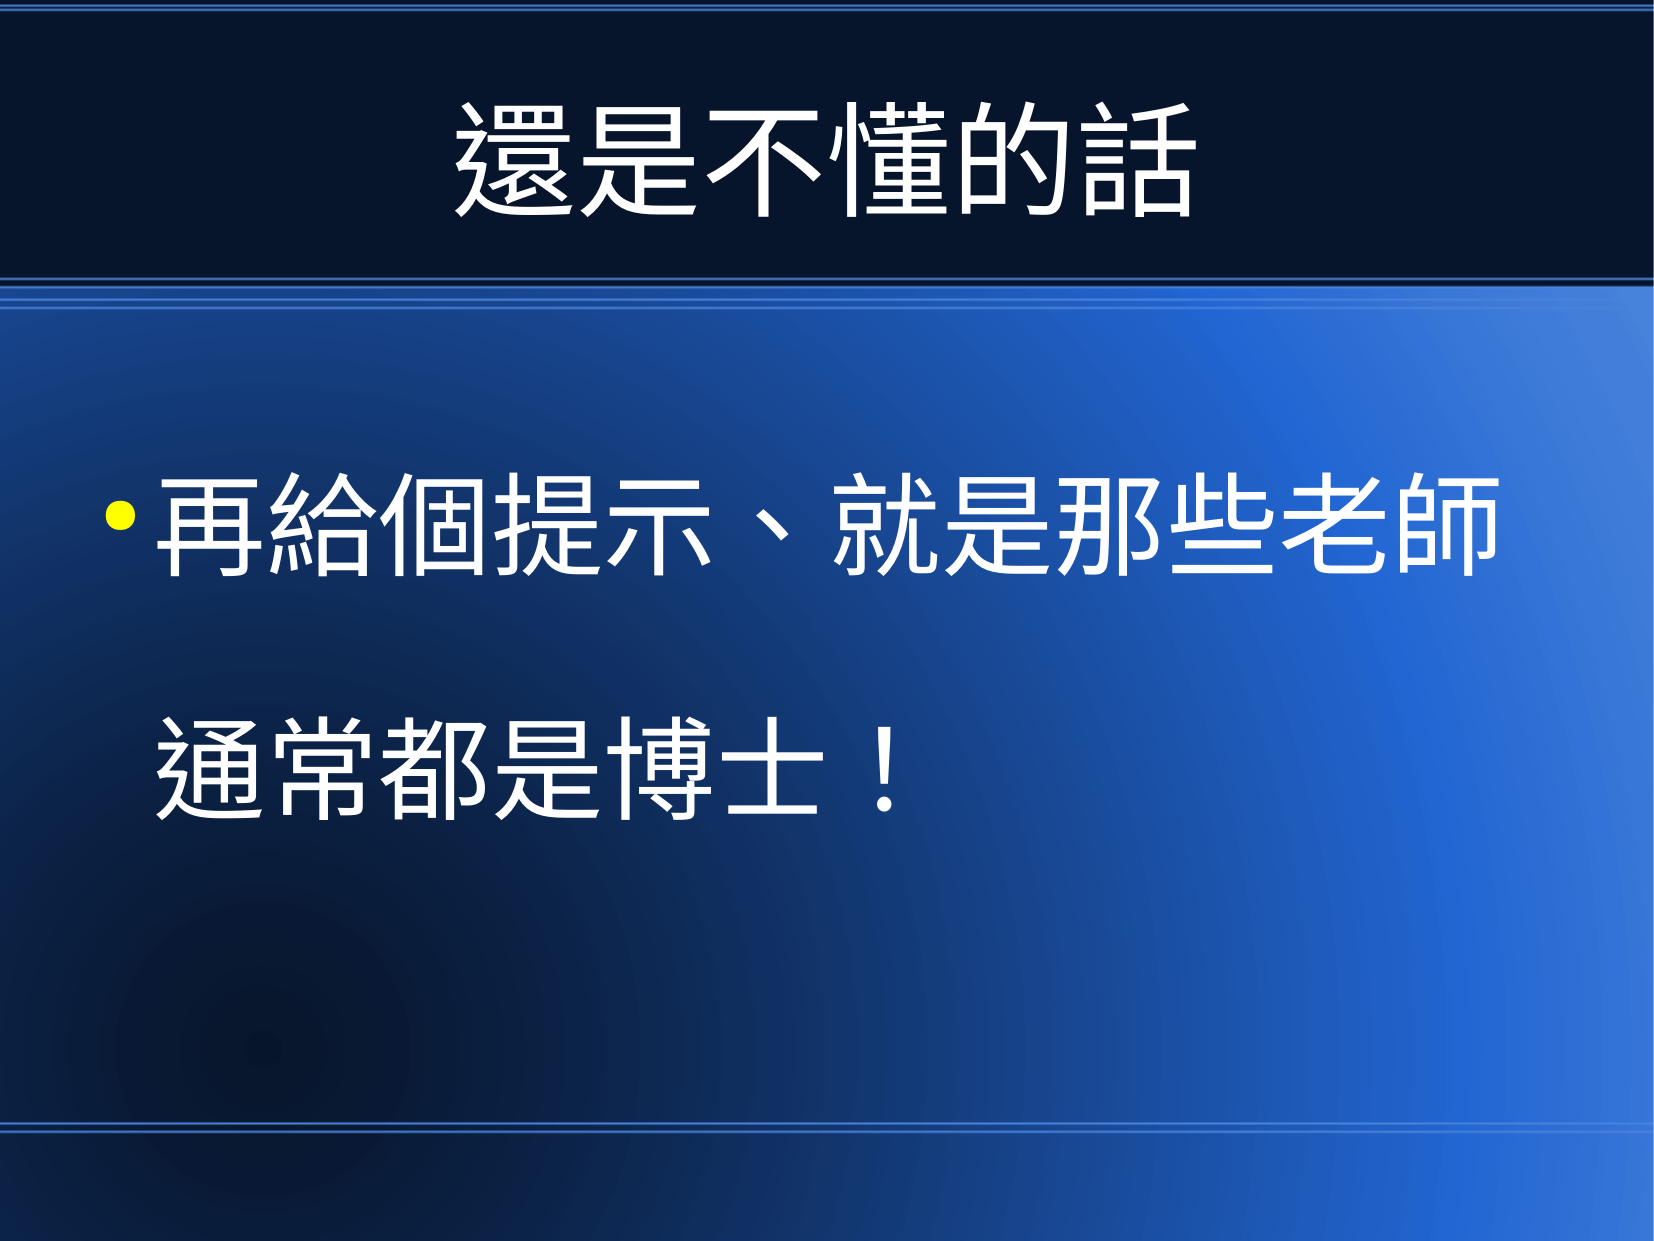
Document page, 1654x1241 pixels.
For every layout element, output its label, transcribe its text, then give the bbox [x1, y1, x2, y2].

list 再給個提示、就是那些老師通常都是博士！ [82, 355, 1571, 1241]
title 還是不懂的話 [82, 49, 1571, 257]
picture [0, 0, 1654, 1241]
